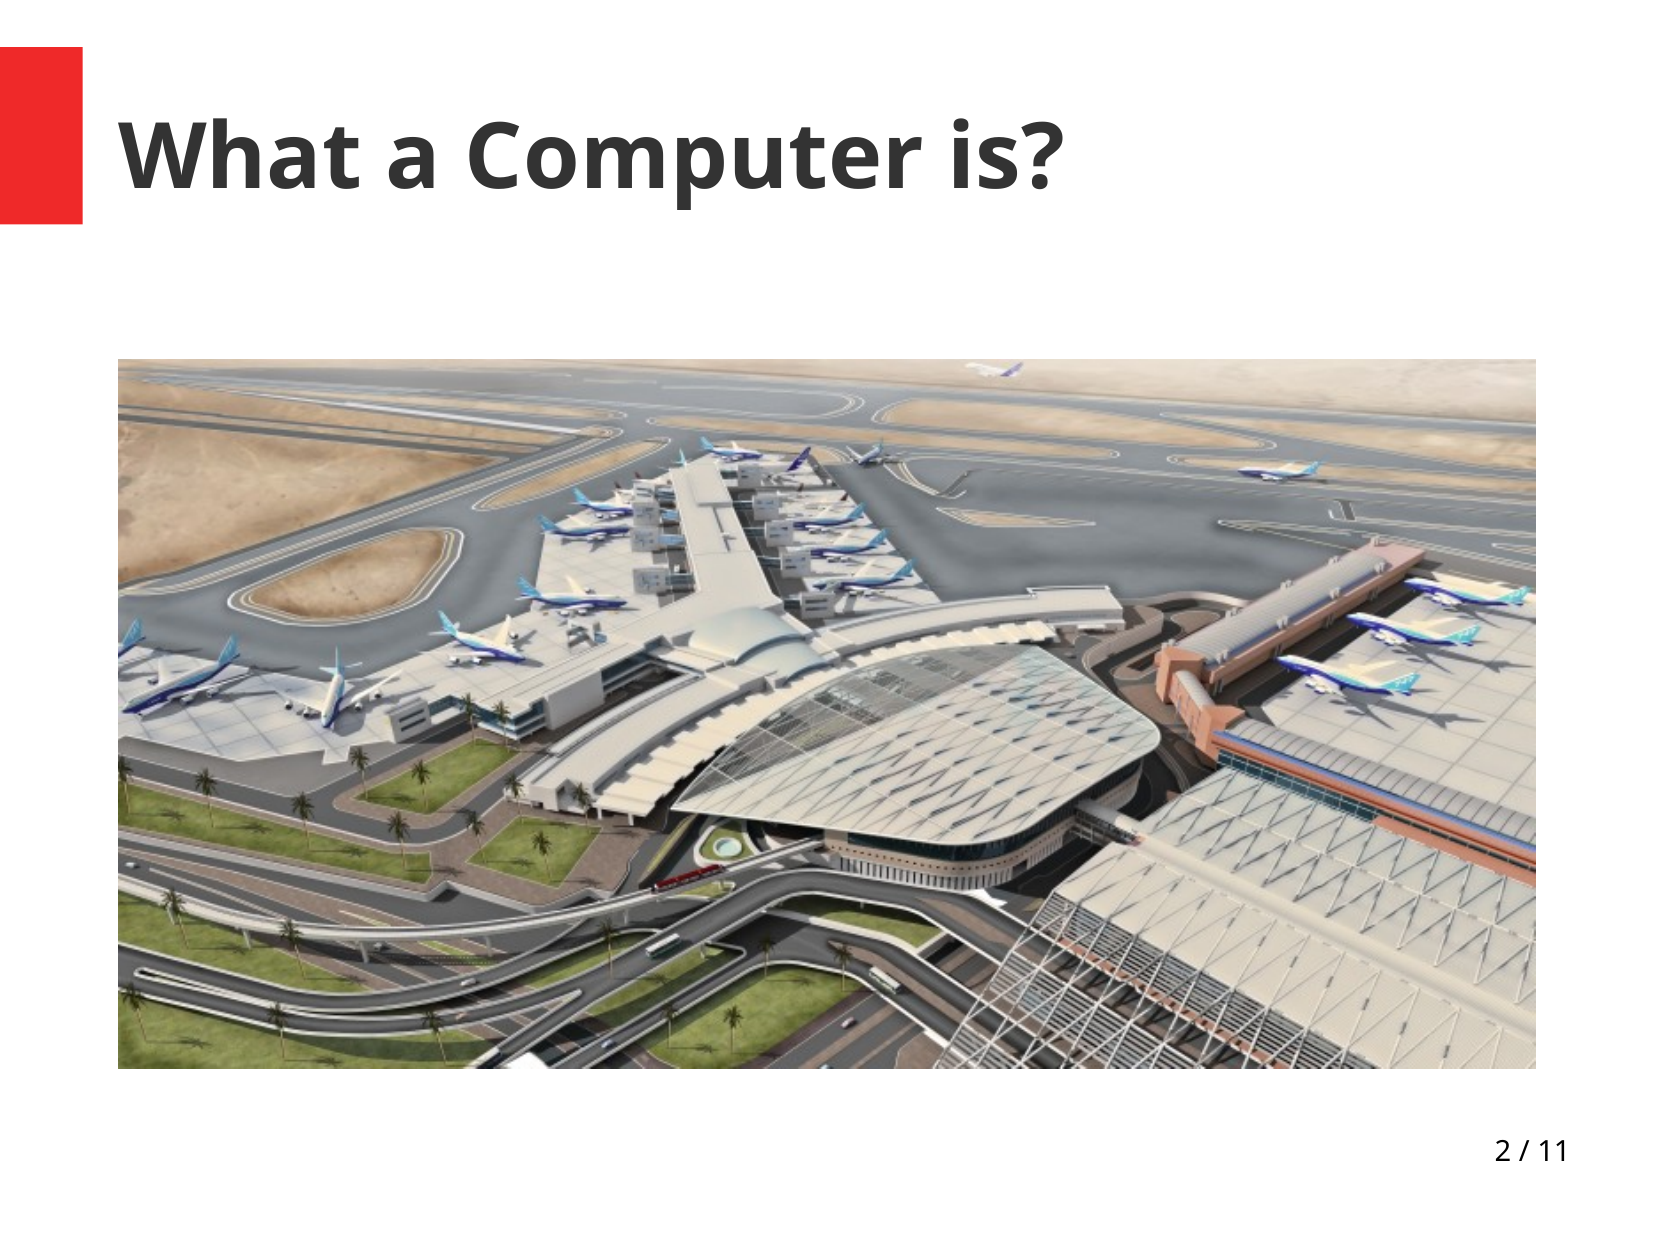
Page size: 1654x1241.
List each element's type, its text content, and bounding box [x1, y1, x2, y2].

picture [118, 359, 1536, 1069]
title What a Computer is? [118, 49, 1571, 257]
